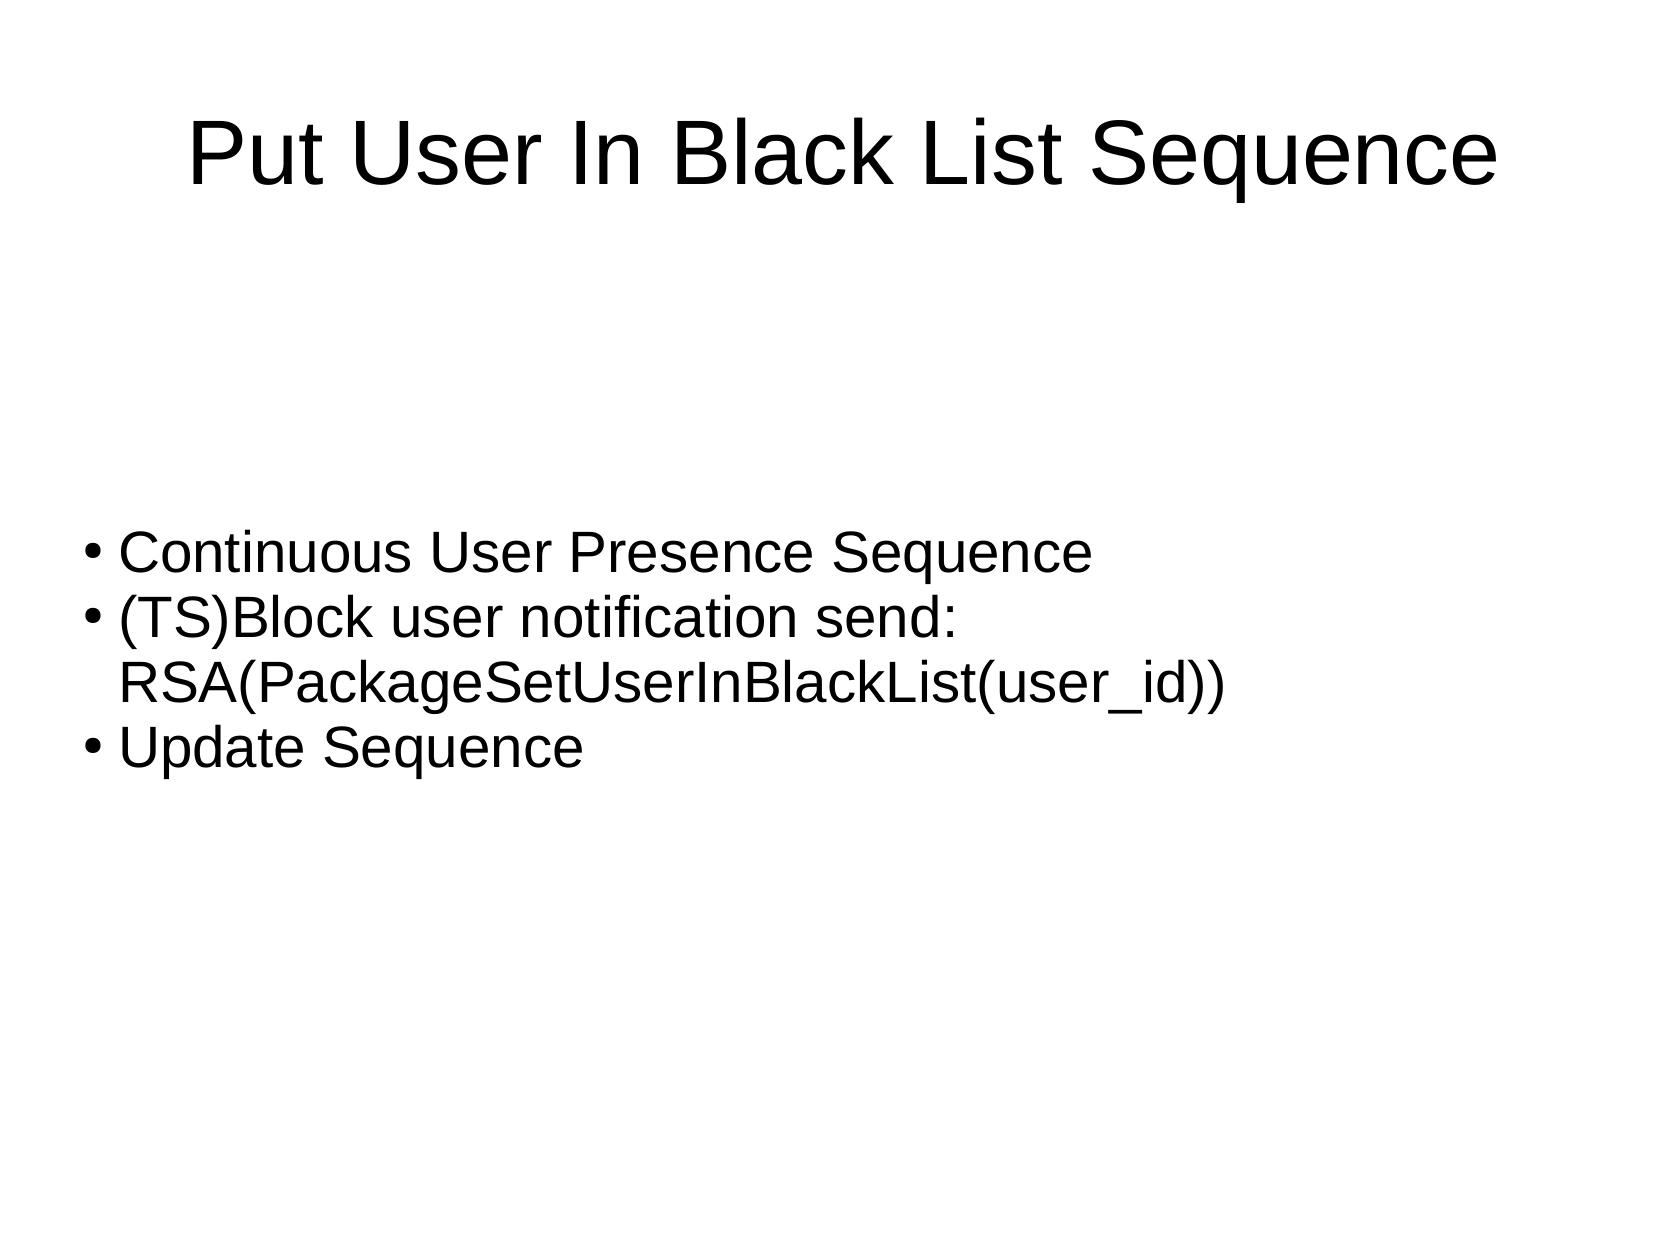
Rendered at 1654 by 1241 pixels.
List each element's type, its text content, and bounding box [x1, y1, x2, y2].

subtitle Continuous User Presence Sequence (TS)Block user notification send: RSA(PackageSetUserInBlackList(user_id)) Update Sequence [82, 238, 1571, 1062]
title Put User In Black List Sequence [82, 49, 1571, 238]
